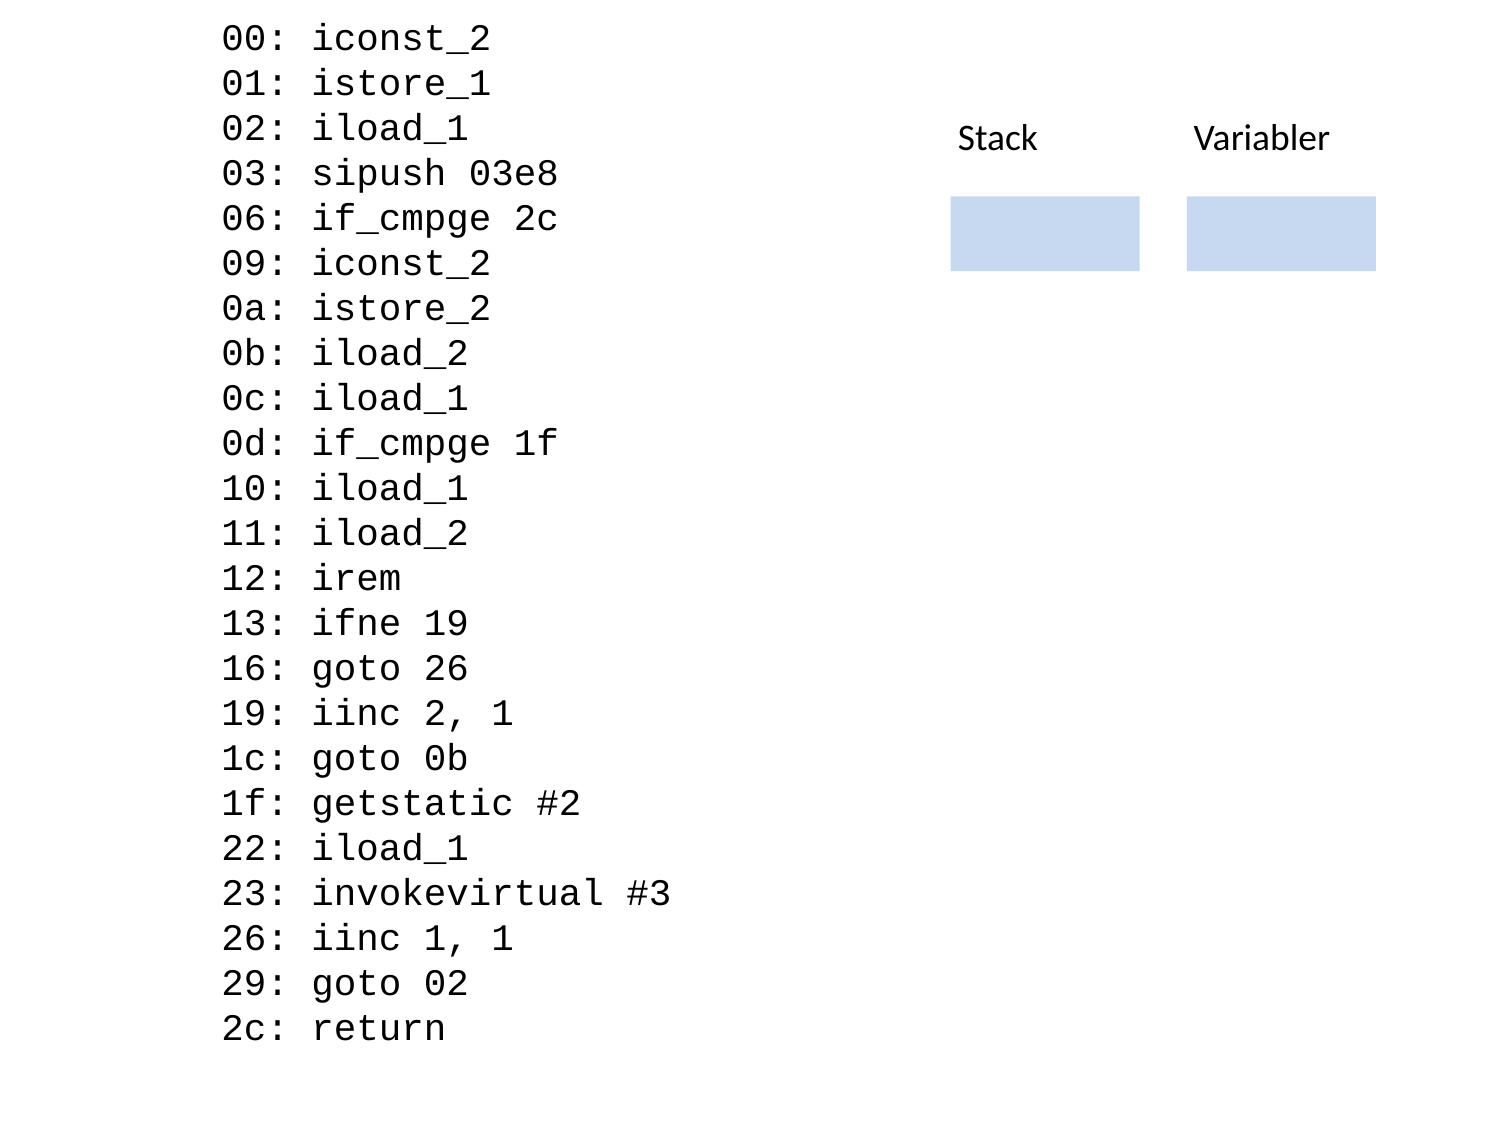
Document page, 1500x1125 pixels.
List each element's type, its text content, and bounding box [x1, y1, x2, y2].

text_box [1186, 196, 1376, 272]
text_box Variabler [1178, 105, 1345, 165]
text_box 00: iconst_2 01: istore_1 02: iload_1 03: sipush 03e8 06: if_cmpge 2c 09: iconst_2 0a: istore_2 0b: iload_2 0c: iload_1 0d: if_cmpge 1f 10: iload_1 11: iload_2 12: irem 13: ifne 19 16: goto 26 19: iinc 2, 1 1c: goto 0b 1f: getstatic #2 22: iload_1 23: invokevirtual #3 26: iinc 1, 1 29: goto 02 2c: return [206, 5, 703, 1056]
text_box Stack [943, 105, 1053, 165]
text_box [950, 196, 1140, 272]
